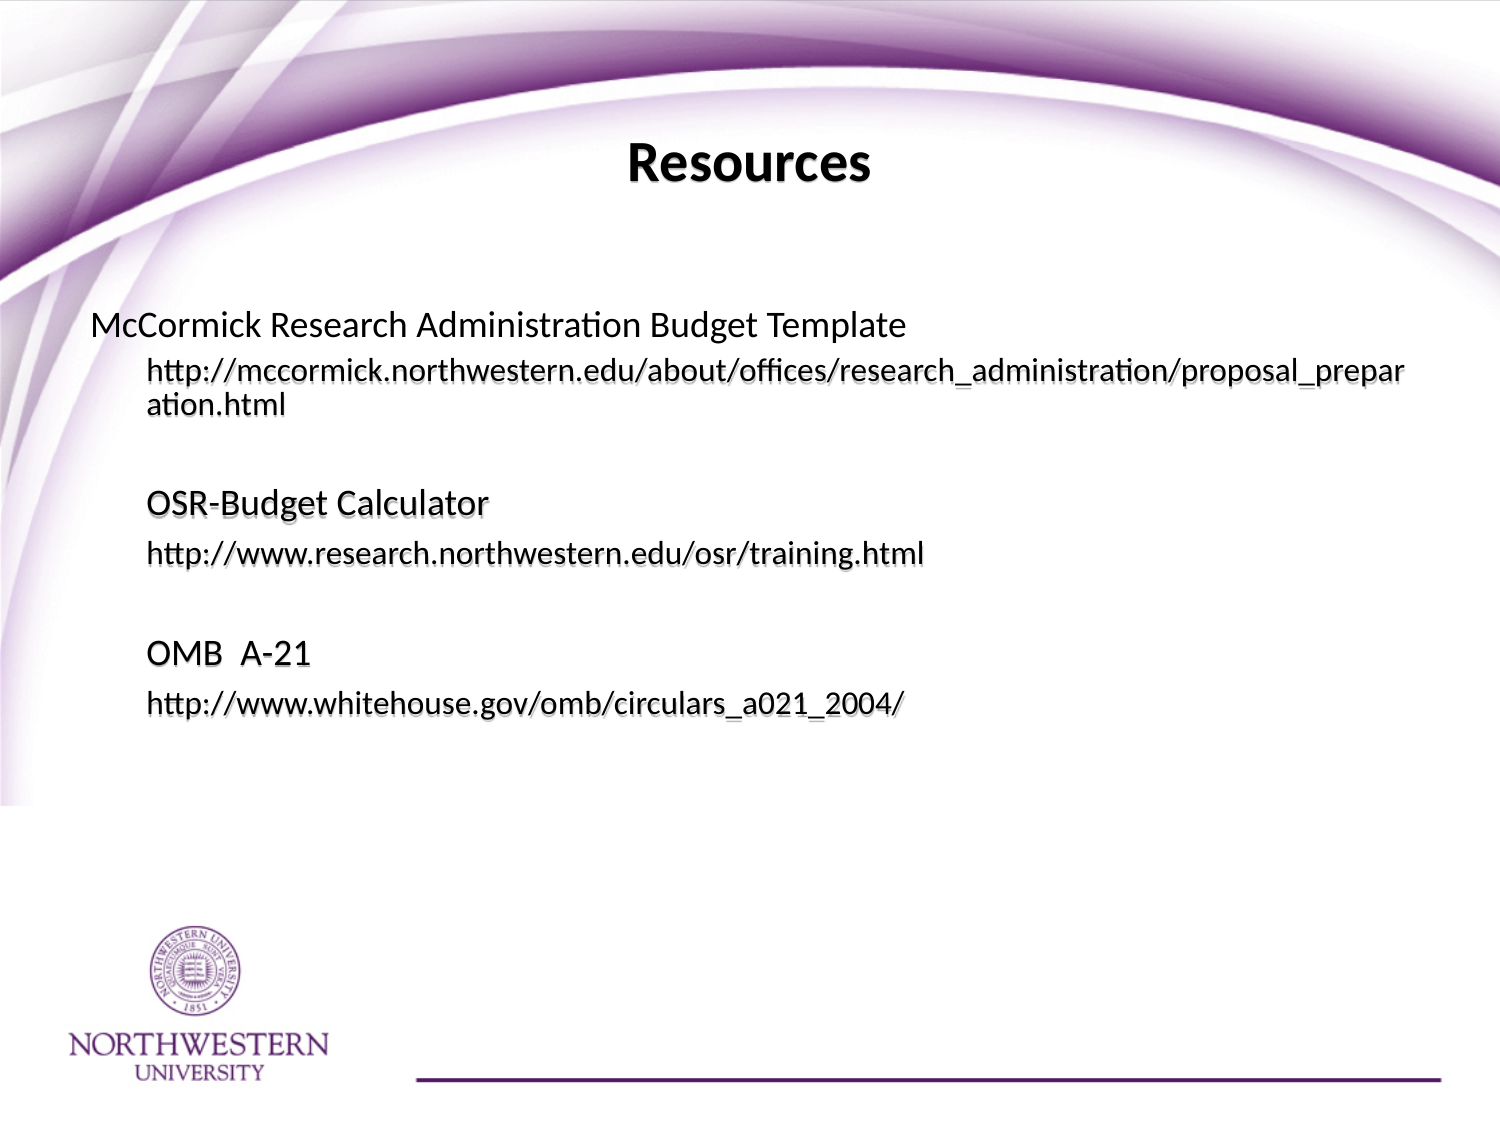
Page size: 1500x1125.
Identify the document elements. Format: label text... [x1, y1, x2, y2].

title Resources [75, 101, 1426, 215]
list http://mccormick.northwestern.edu/about/offices/research_administration/proposal_preparation.html OSR-Budget Calculator http://www.research.northwestern.edu/osr/training.html OMB A-21 http://www.whitehouse.gov/omb/circulars_a021_2004/ [75, 292, 1426, 912]
text_box McCormick Research Administration Budget Template [75, 292, 1238, 354]
